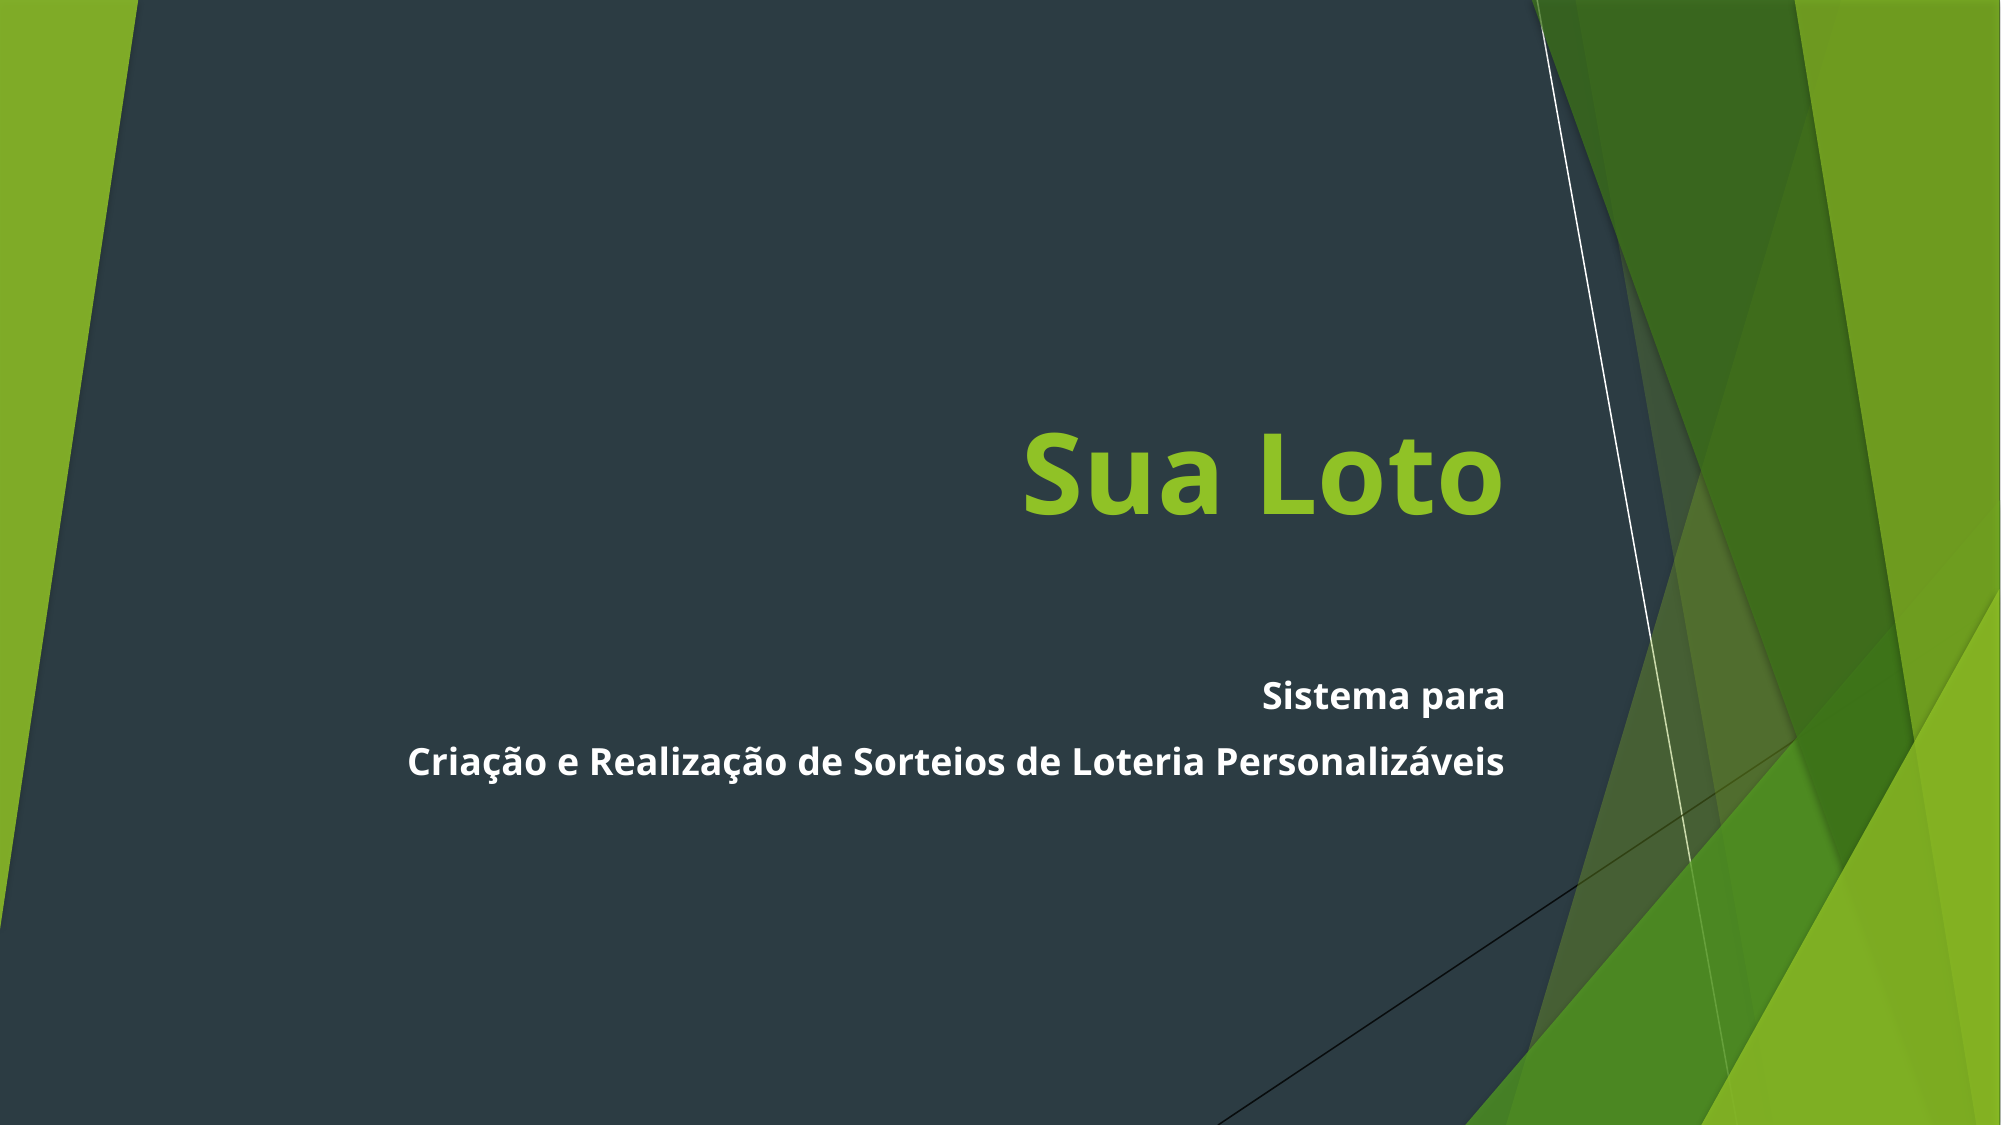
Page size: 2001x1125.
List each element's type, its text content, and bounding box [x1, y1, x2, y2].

title Sua Loto [247, 394, 1522, 665]
subtitle Sistema para Criação e Realização de Sorteios de Loteria Personalizáveis [247, 665, 1522, 845]
text_box [0, 0, 2000, 1125]
